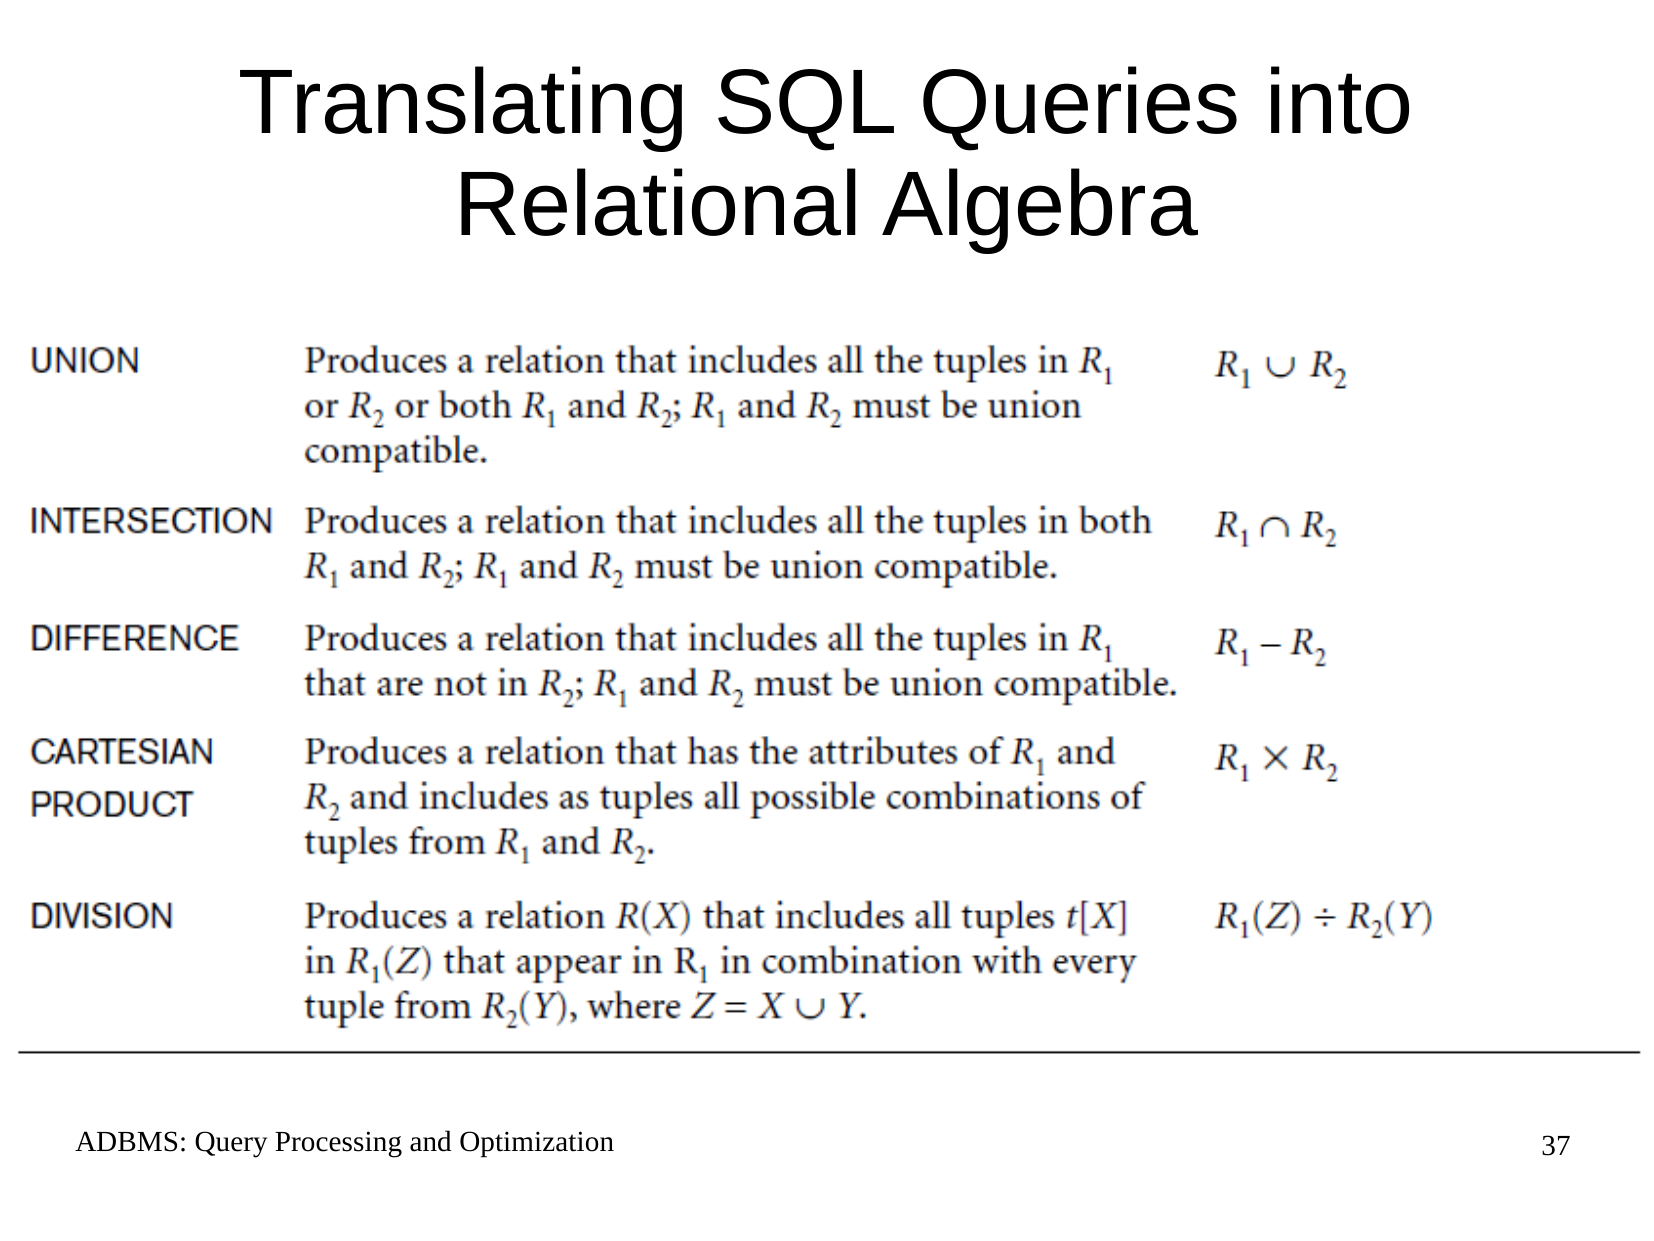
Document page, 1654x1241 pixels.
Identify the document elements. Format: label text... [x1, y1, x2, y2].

title Translating SQL Queries into Relational Algebra [82, 49, 1571, 257]
picture [13, 335, 1654, 1089]
